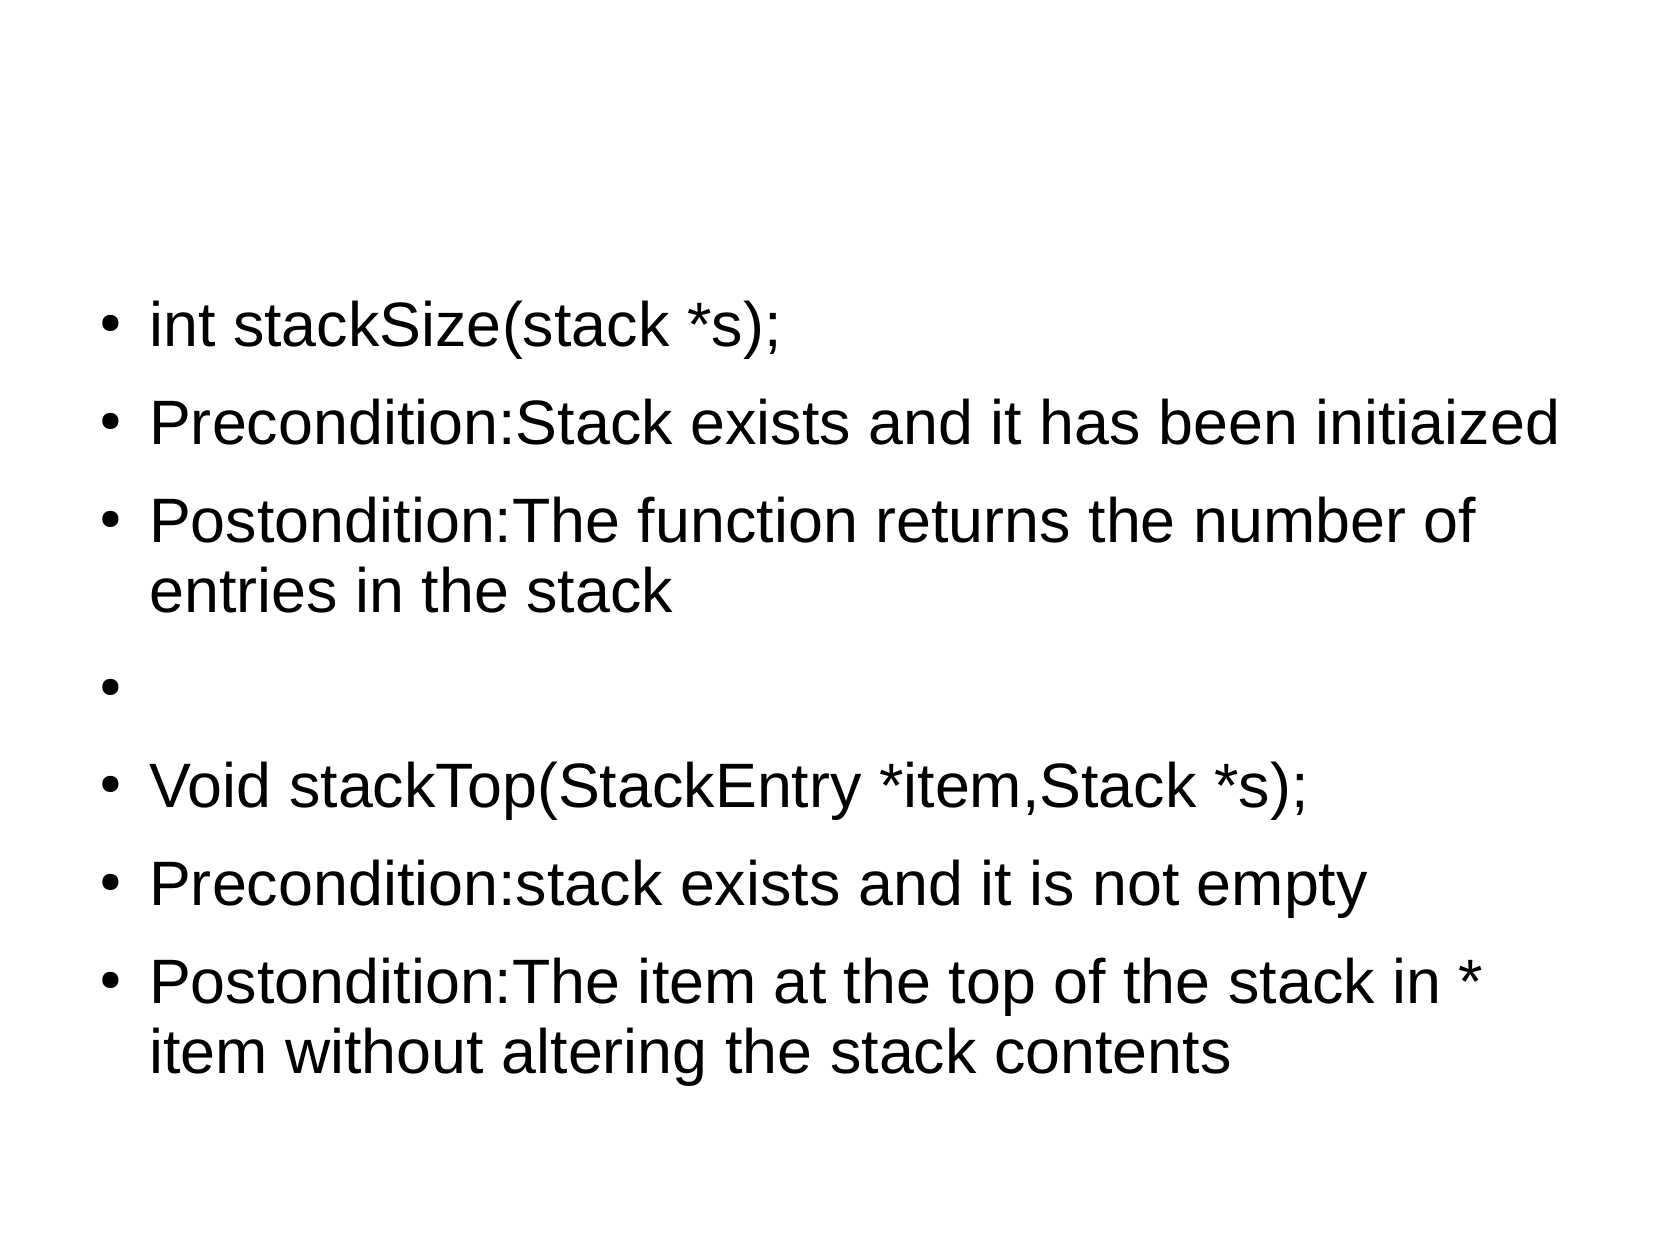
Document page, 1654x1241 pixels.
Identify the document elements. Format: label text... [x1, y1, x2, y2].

list int stackSize(stack *s); Precondition:Stack exists and it has been initiaized Postondition:The function returns the number of entries in the stack Void stackTop(StackEntry *item,Stack *s); Precondition:stack exists and it is not empty Postondition:The item at the top of the stack in * item without altering the stack contents [82, 290, 1571, 1158]
